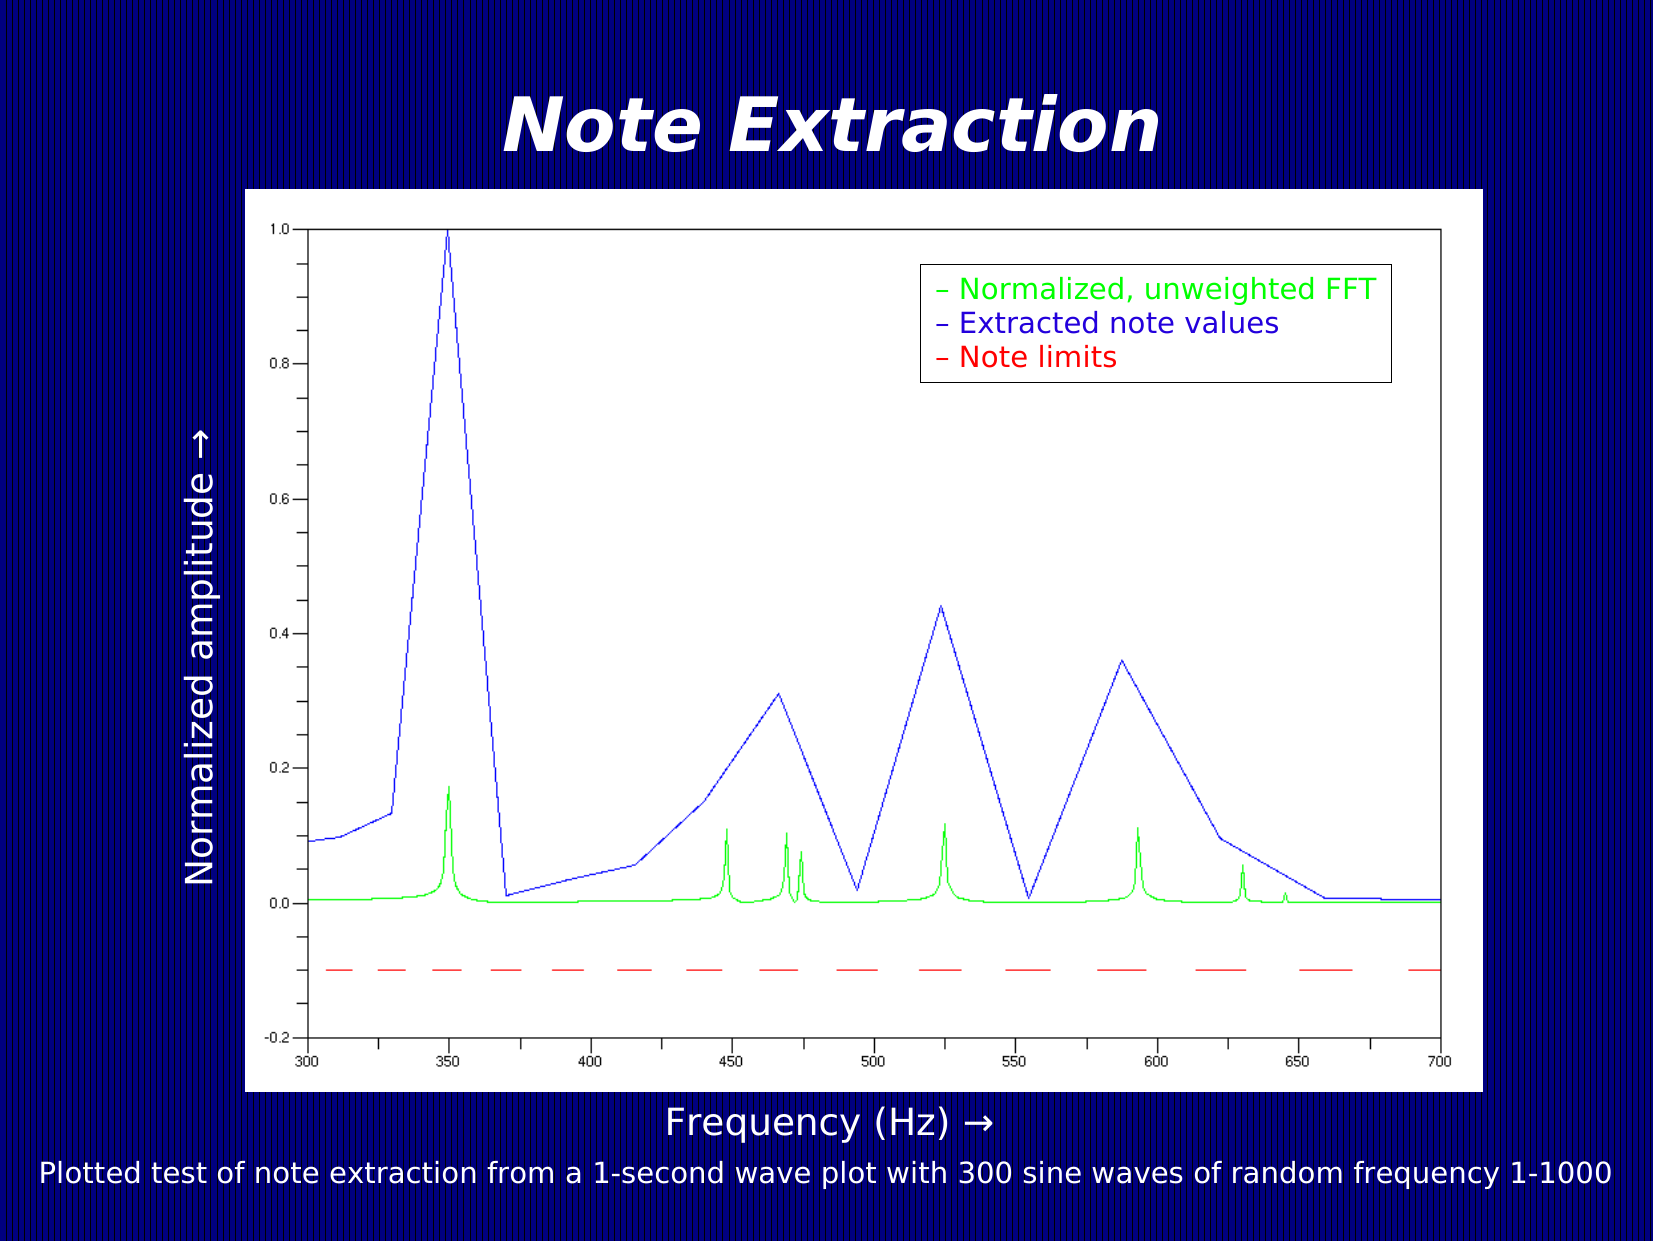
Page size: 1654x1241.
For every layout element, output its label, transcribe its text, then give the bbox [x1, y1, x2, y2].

text_box Normalized amplitude → [170, 423, 229, 903]
text_box Note Extraction [487, 75, 1166, 178]
text_box – Normalized, unweighted FFT – Extracted note values – Note limits [920, 264, 1392, 383]
picture [245, 189, 1483, 1093]
text_box Plotted test of note extraction from a 1-second wave plot with 300 sine waves of random frequency 1-1000 [23, 1148, 1630, 1198]
text_box Frequency (Hz) → [649, 1093, 1004, 1152]
